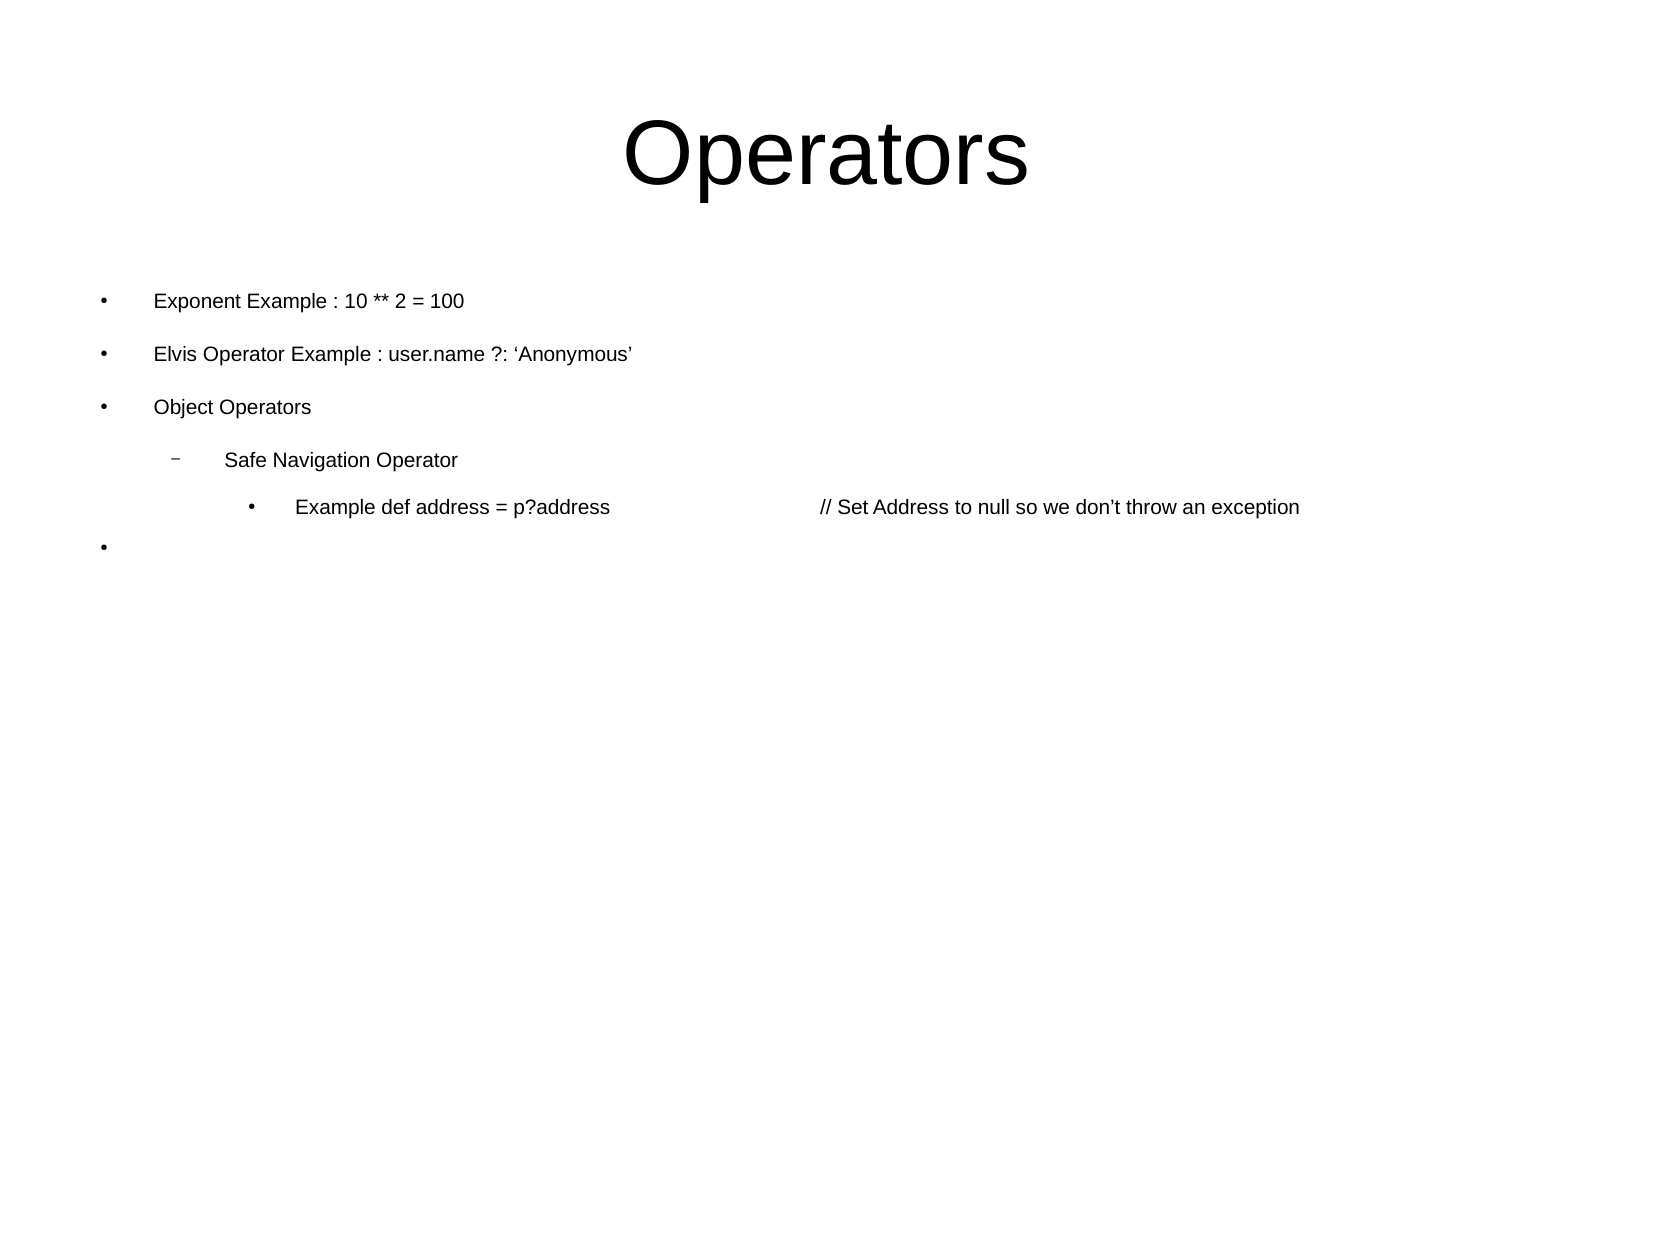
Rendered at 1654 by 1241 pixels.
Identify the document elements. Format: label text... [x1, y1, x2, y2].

title Operators [82, 49, 1571, 257]
list Exponent Example : 10 ** 2 = 100 Elvis Operator Example : user.name ?: ‘Anonymous’ Object Operators Safe Navigation Operator Example def address = p?address // Set Address to null so we don’t throw an exception [82, 290, 1571, 1010]
